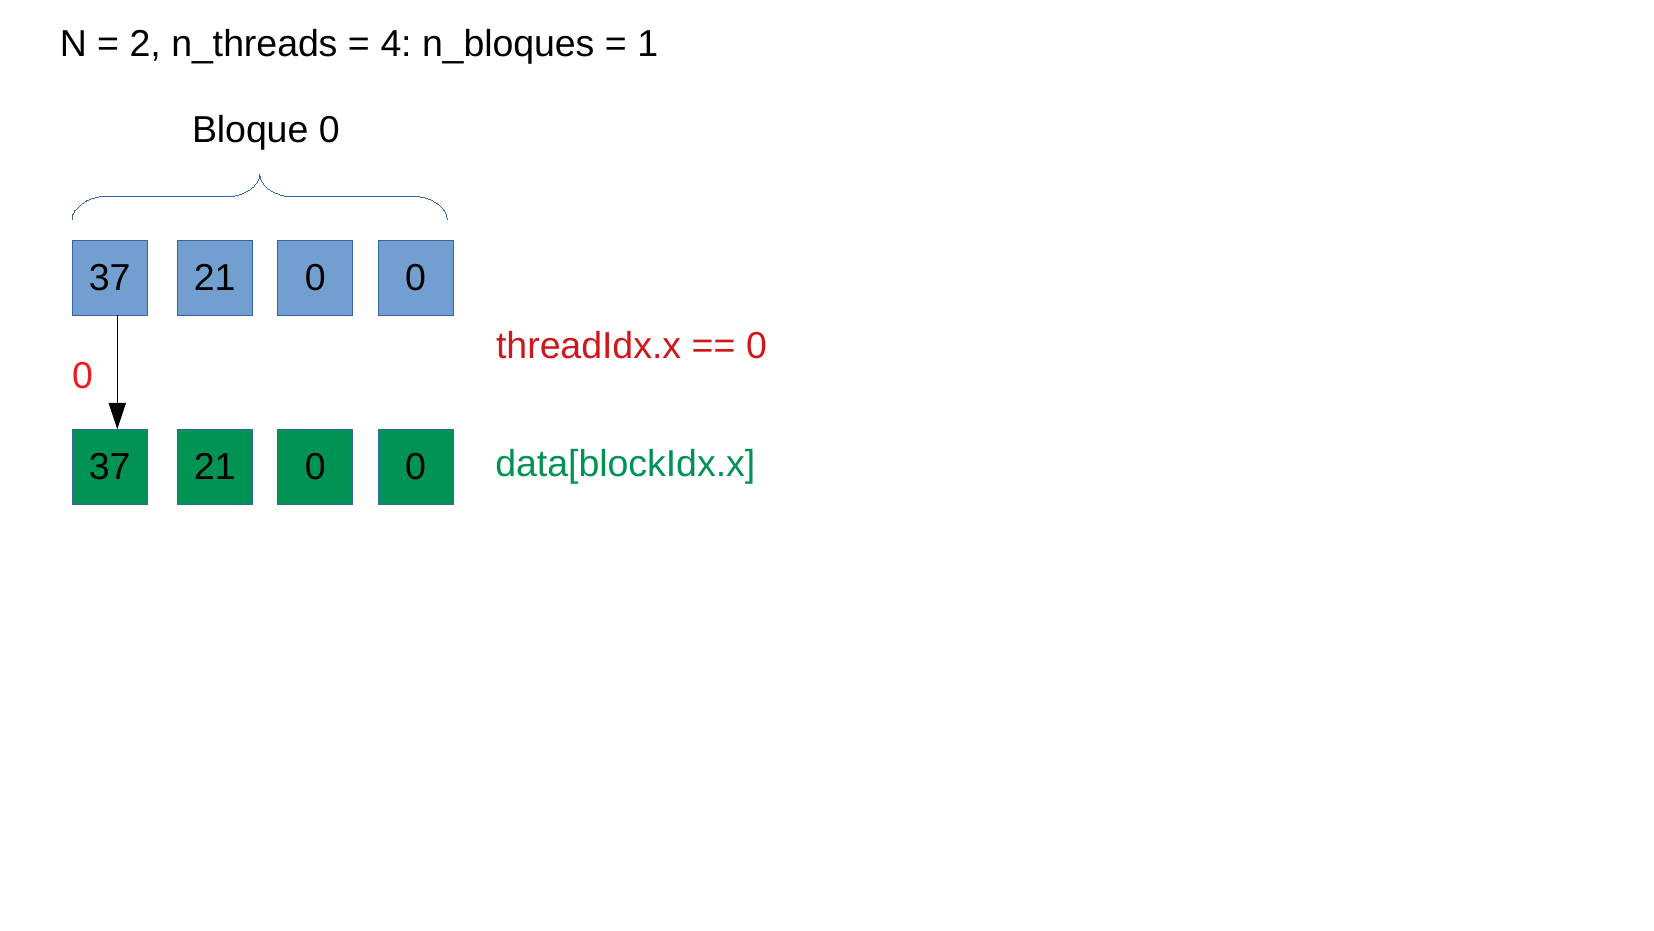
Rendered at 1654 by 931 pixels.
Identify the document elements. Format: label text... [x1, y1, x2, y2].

text_box N = 2, n_threads = 4: n_bloques = 1 [45, 15, 676, 91]
text_box 0 [378, 240, 454, 316]
text_box 0 [277, 429, 353, 505]
text_box Bloque 0 [177, 100, 373, 200]
text_box 0 [378, 429, 454, 505]
text_box 37 [72, 430, 148, 505]
text_box threadIdx.x == 0 [481, 316, 917, 422]
text_box 0 [277, 240, 353, 316]
text_box data[blockIdx.x] [480, 435, 916, 541]
text_box 21 [177, 429, 253, 505]
text_box 21 [177, 240, 253, 316]
text_box 37 [72, 240, 148, 316]
text_box 0 [57, 346, 163, 430]
